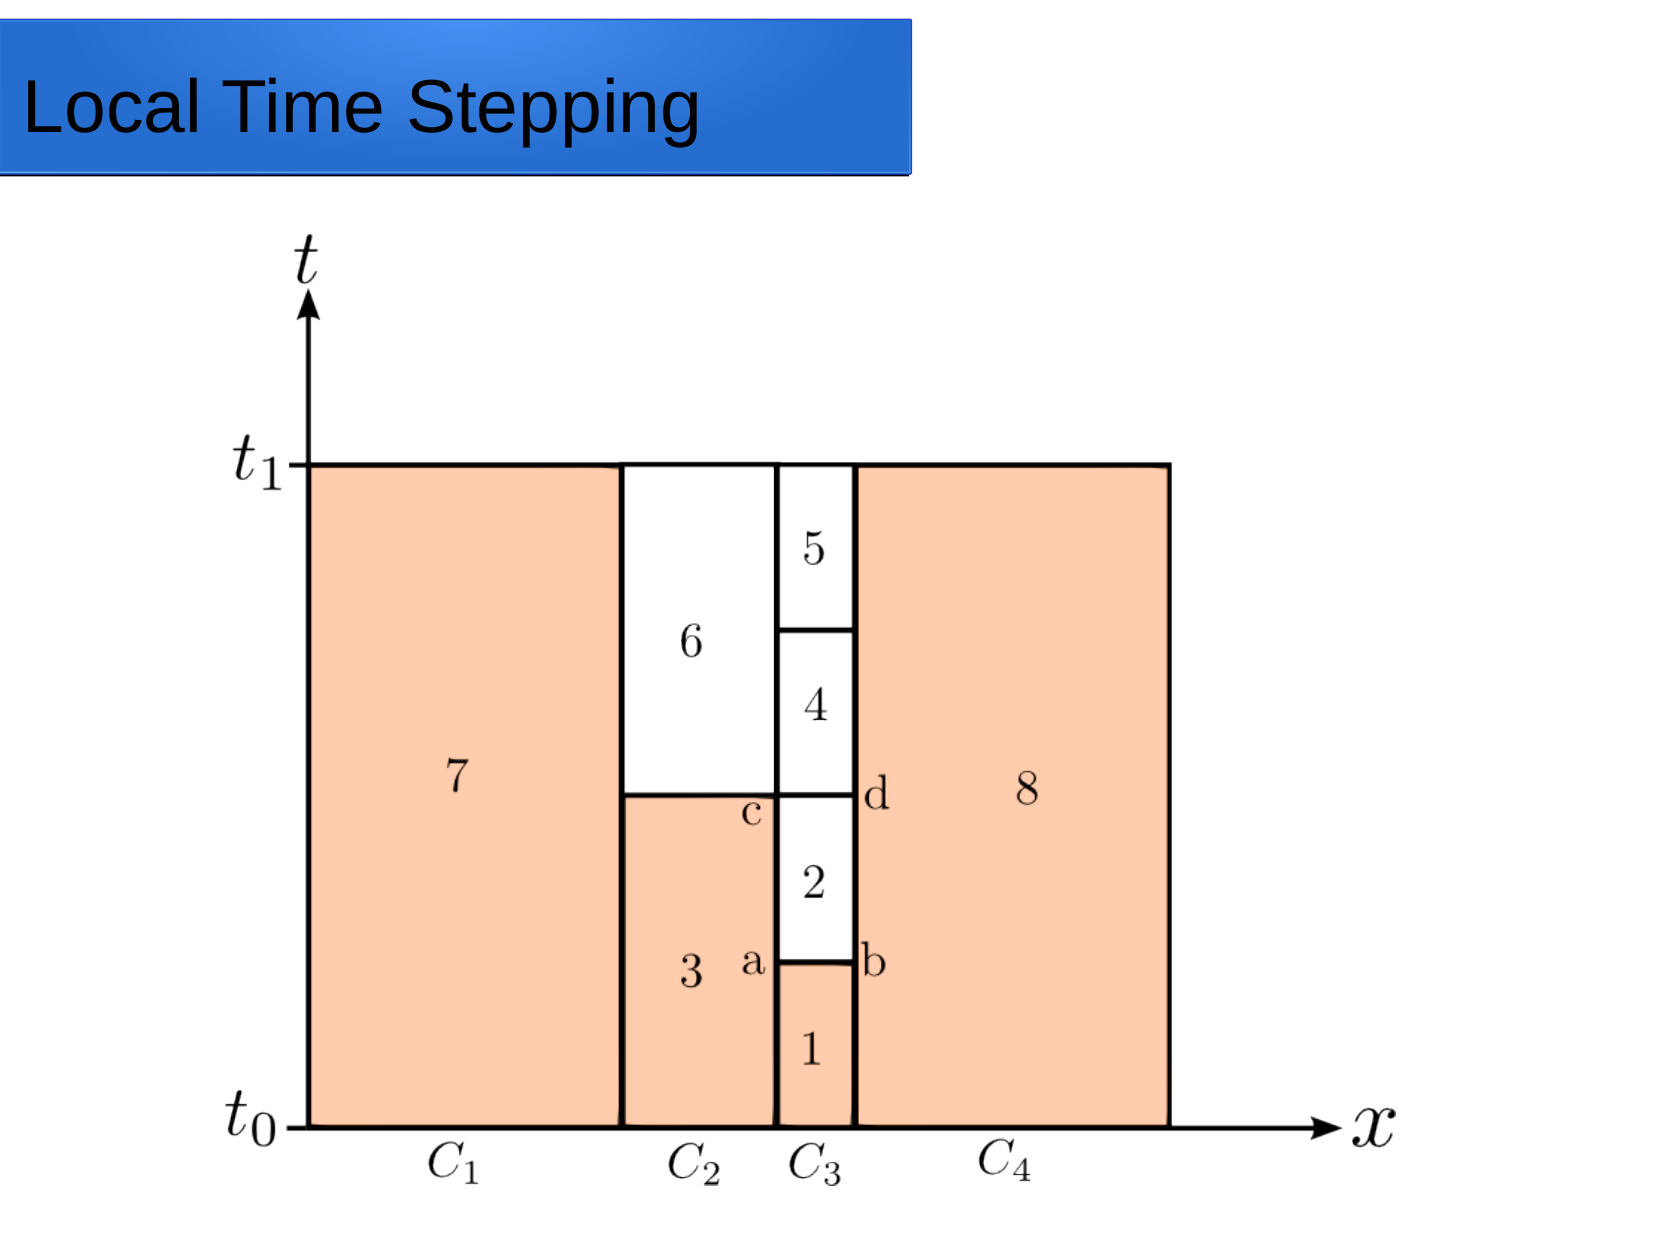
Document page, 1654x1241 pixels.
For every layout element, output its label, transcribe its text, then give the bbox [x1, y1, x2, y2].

picture [225, 234, 1396, 1186]
title Local Time Stepping [22, 47, 886, 166]
